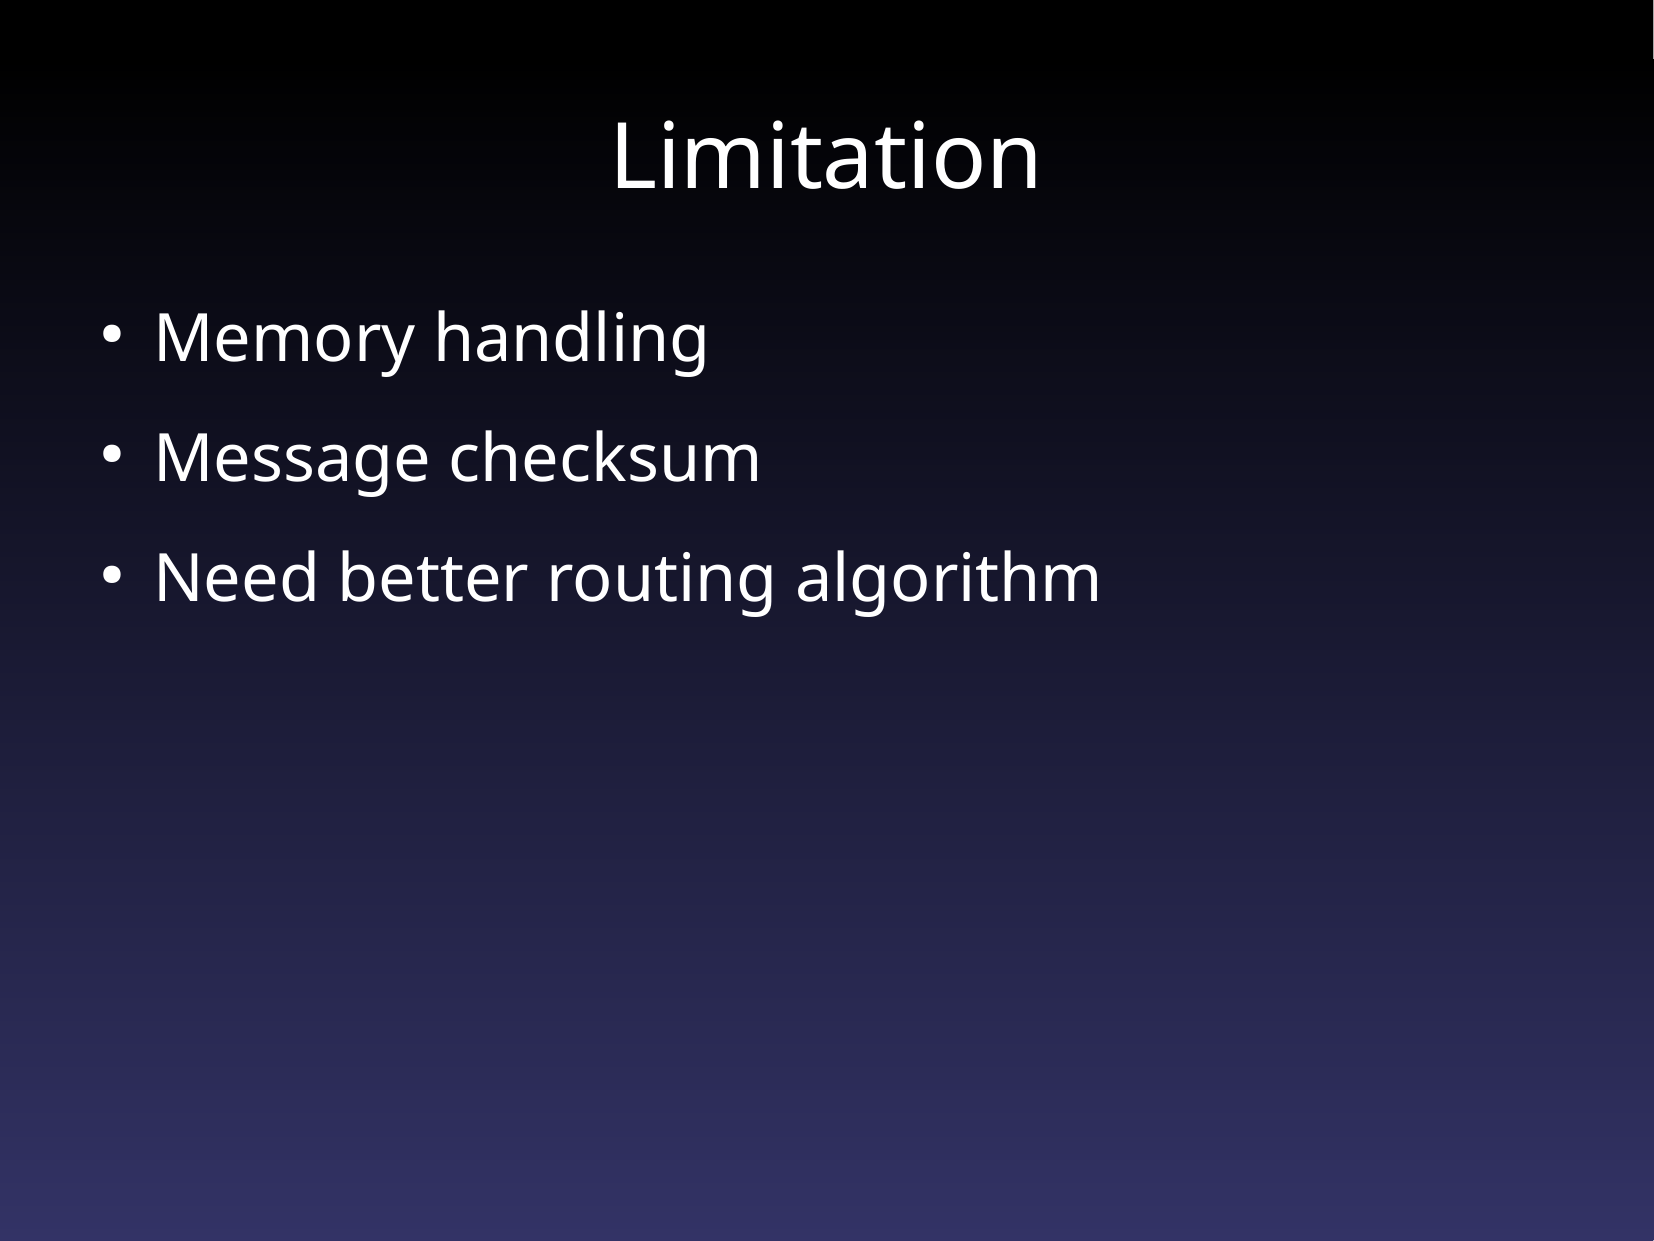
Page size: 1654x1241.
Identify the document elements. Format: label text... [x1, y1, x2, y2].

title Limitation [82, 56, 1571, 249]
list Memory handling Message checksum Need better routing algorithm [82, 290, 1571, 1094]
